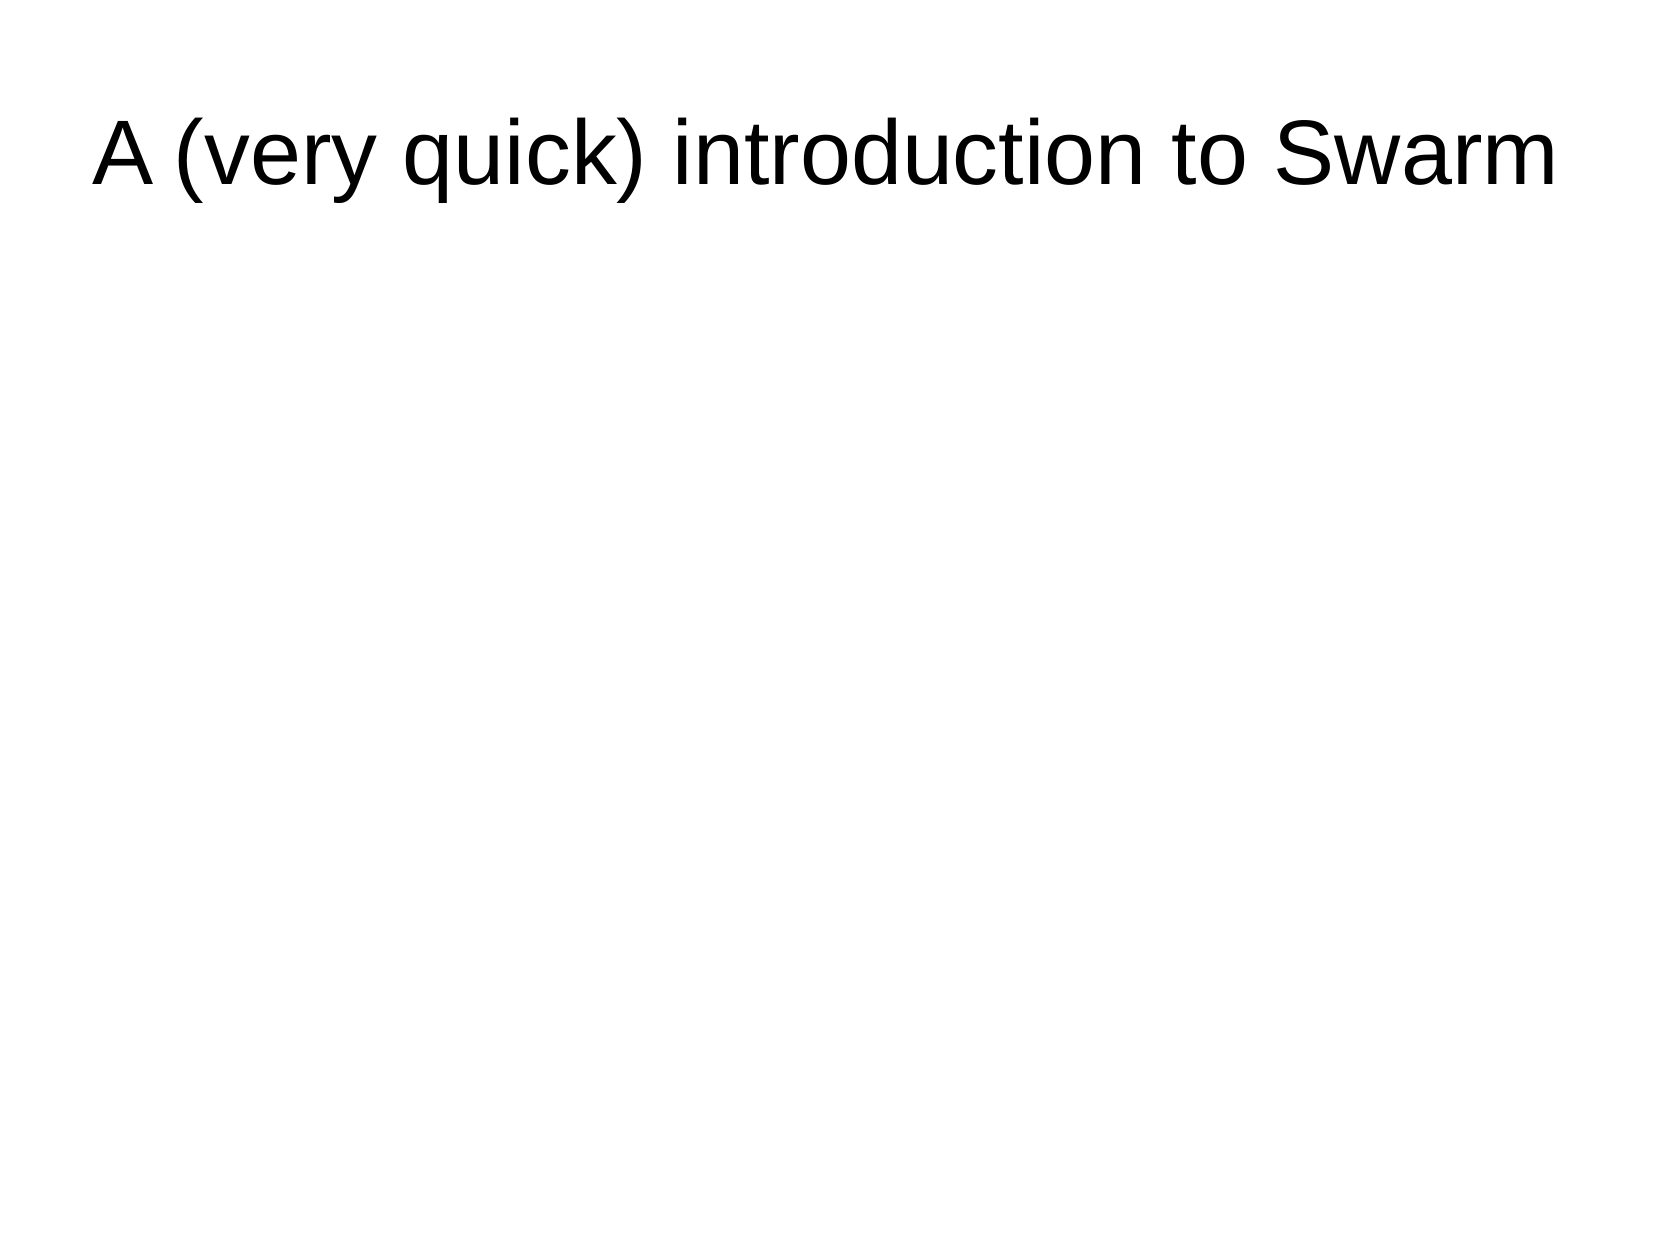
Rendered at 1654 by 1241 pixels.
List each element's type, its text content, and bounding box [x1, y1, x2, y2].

title A (very quick) introduction to Swarm [82, 49, 1571, 257]
